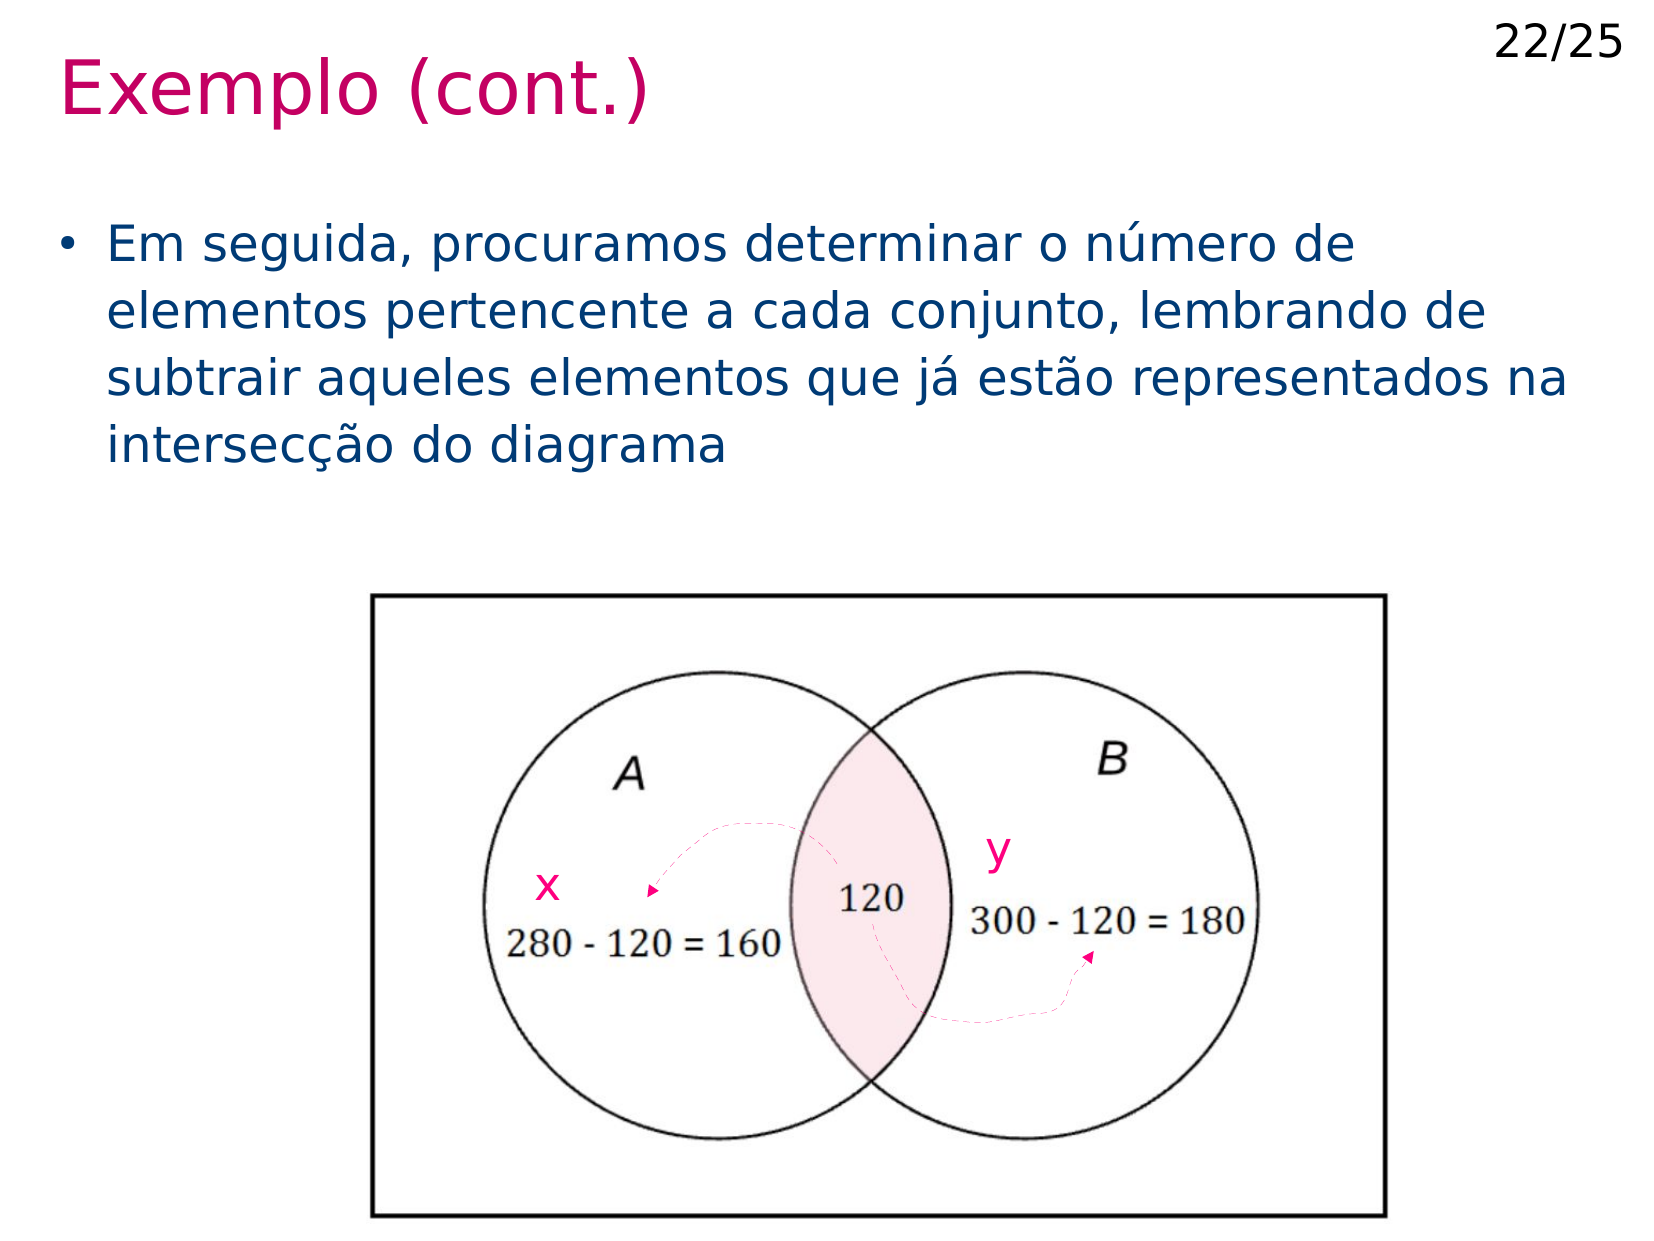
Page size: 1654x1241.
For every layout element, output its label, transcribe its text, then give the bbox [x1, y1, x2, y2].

text_box x [519, 850, 577, 919]
text_box y [970, 814, 1028, 884]
title Exemplo (cont.) [59, 29, 1625, 148]
picture [366, 590, 1394, 1224]
list Em seguida, procuramos determinar o número de elementos pertencente a cada conjunto, lembrando de subtrair aqueles elementos que já estão representados na intersecção do diagrama [59, 206, 1625, 1211]
